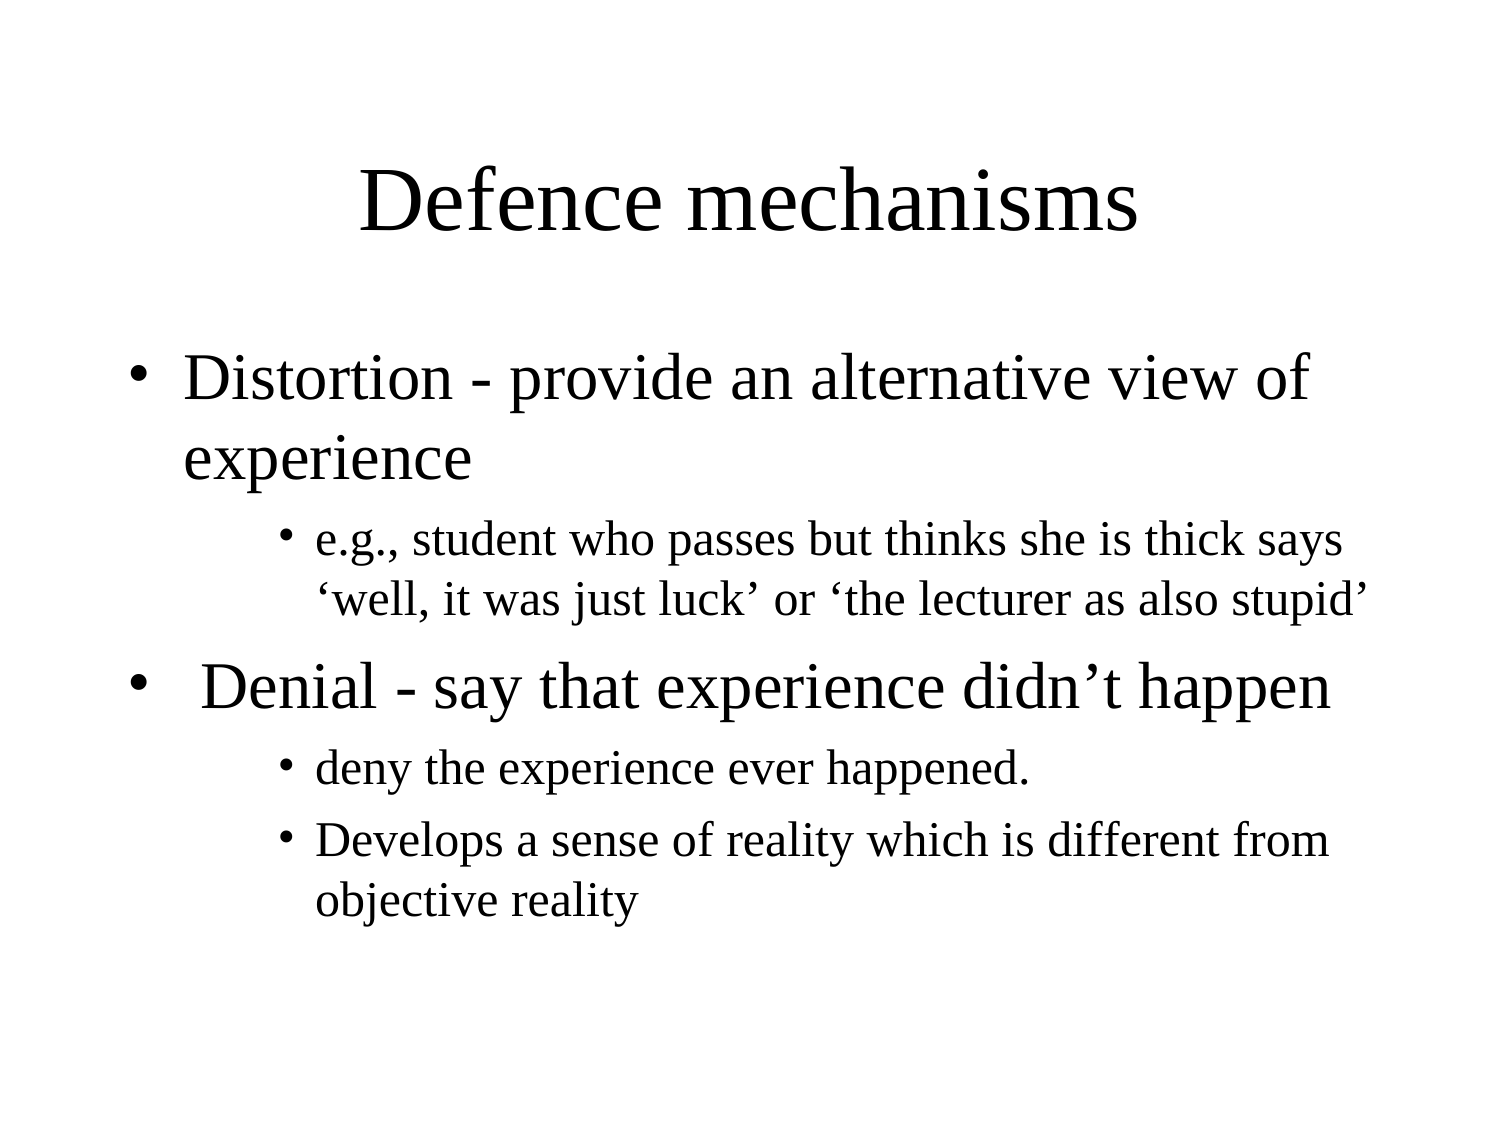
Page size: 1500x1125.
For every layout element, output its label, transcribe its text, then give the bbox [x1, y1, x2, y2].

title Defence mechanisms [112, 99, 1388, 288]
list Distortion - provide an alternative view of experience e.g., student who passes but thinks she is thick says ‘well, it was just luck’ or ‘the lecturer as also stupid’ Denial - say that experience didn’t happen deny the experience ever happened. Develops a sense of reality which is different from objective reality [112, 324, 1388, 1000]
